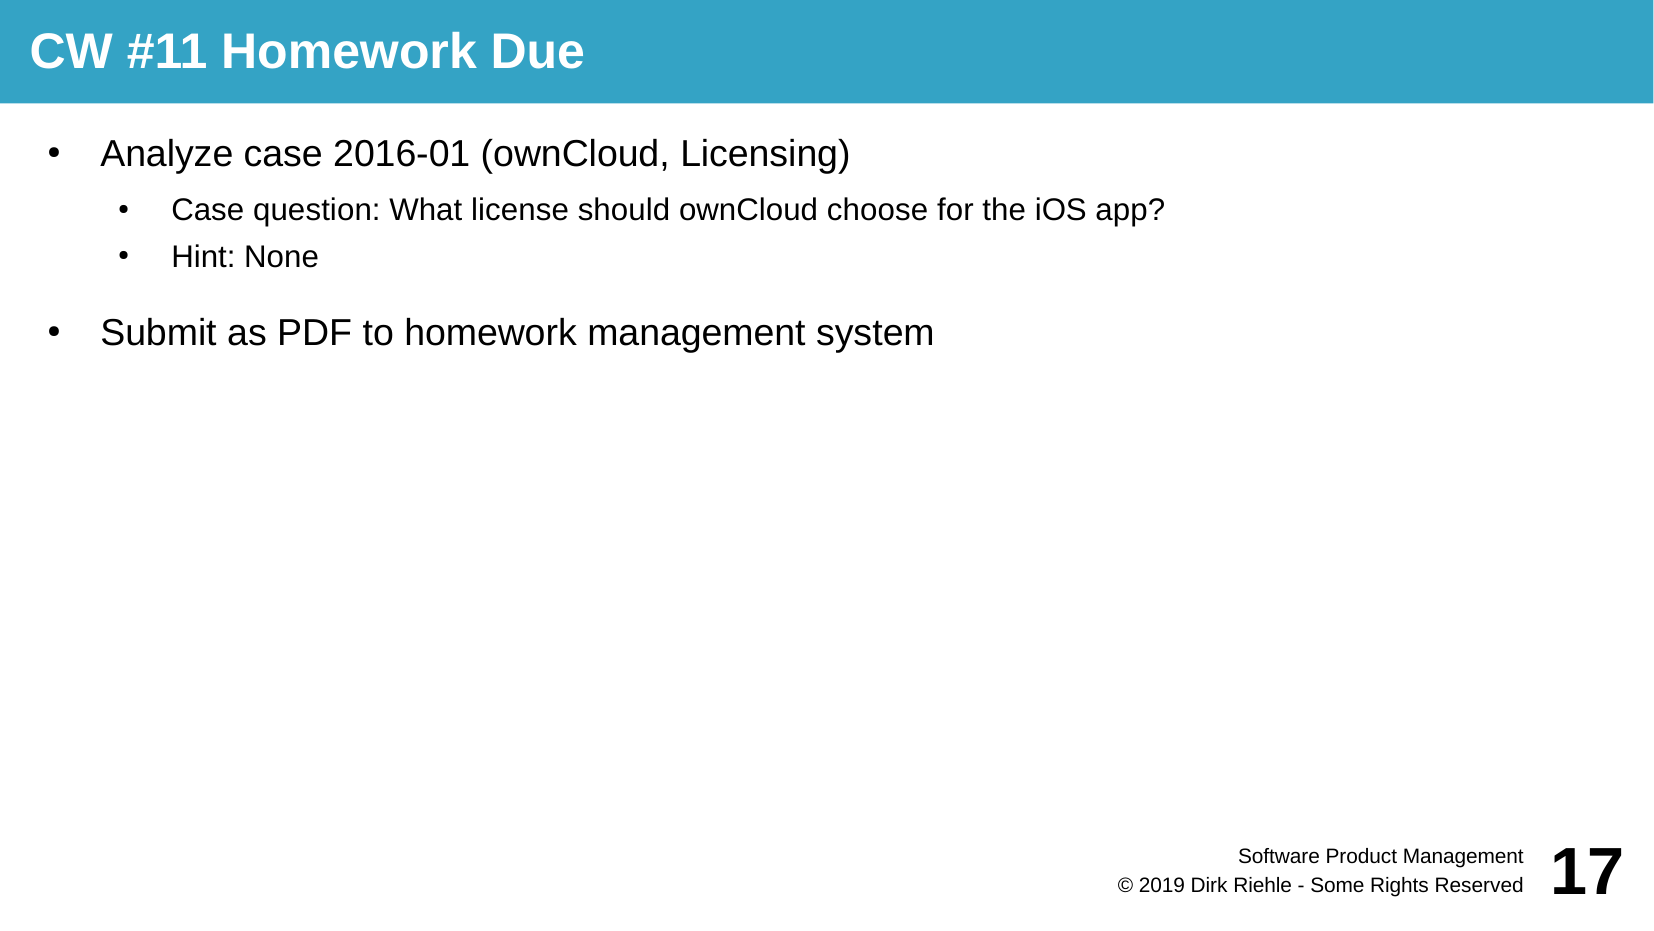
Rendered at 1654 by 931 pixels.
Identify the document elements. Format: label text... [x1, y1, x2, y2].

title CW #11 Homework Due [0, 0, 1654, 104]
list Analyze case 2016-01 (ownCloud, Licensing) Case question: What license should ownCloud choose for the iOS app? Hint: None Submit as PDF to homework management system [29, 132, 1625, 798]
